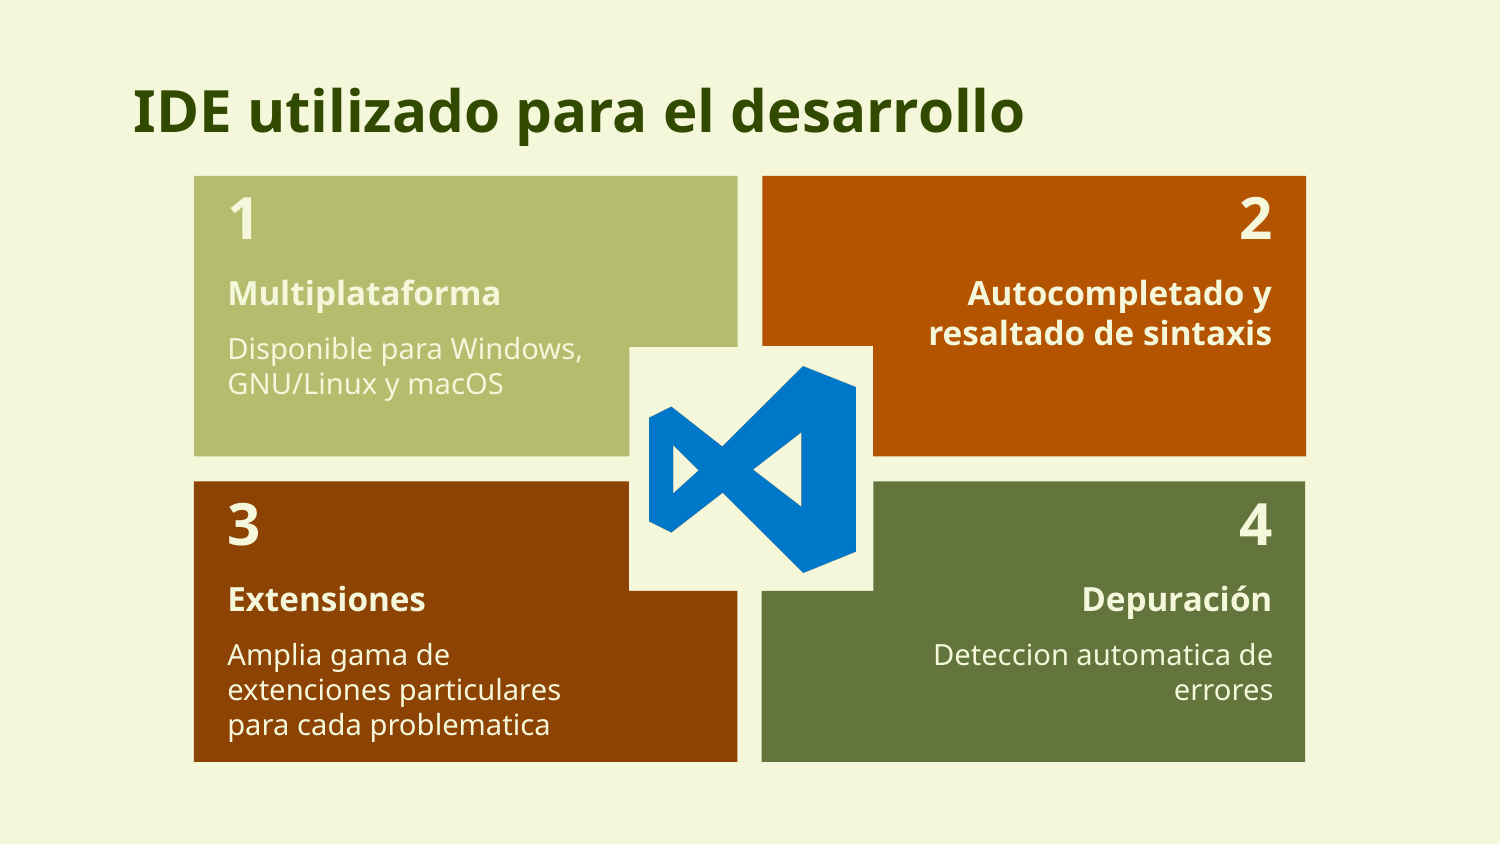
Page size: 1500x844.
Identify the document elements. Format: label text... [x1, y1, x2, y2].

text_box [873, 481, 1168, 563]
text_box Extensiones [212, 563, 628, 633]
text_box [761, 481, 1306, 762]
text_box [1050, 331, 1057, 341]
text_box 2 [1168, 174, 1288, 257]
text_box Autocompletado y resaltado de sintaxis [871, 256, 1288, 327]
text_box [1100, 331, 1107, 341]
text_box [1071, 331, 1078, 341]
text_box Amplia gama de extenciones particulares para cada problematica [212, 633, 628, 751]
text_box 4 [1168, 481, 1288, 564]
text_box Deteccion automatica de errores [873, 621, 1289, 751]
text_box 1 [212, 174, 331, 257]
picture [649, 366, 856, 573]
text_box 3 [212, 481, 331, 564]
text_box [194, 175, 738, 457]
text_box [193, 481, 738, 762]
text_box [762, 175, 1307, 457]
title IDE utilizado para el desarrollo [118, 59, 1382, 156]
text_box Disponible para Windows, GNU/Linux y macOS [212, 327, 628, 445]
text_box Depuración [871, 563, 1288, 633]
text_box Multiplataforma [212, 256, 628, 327]
